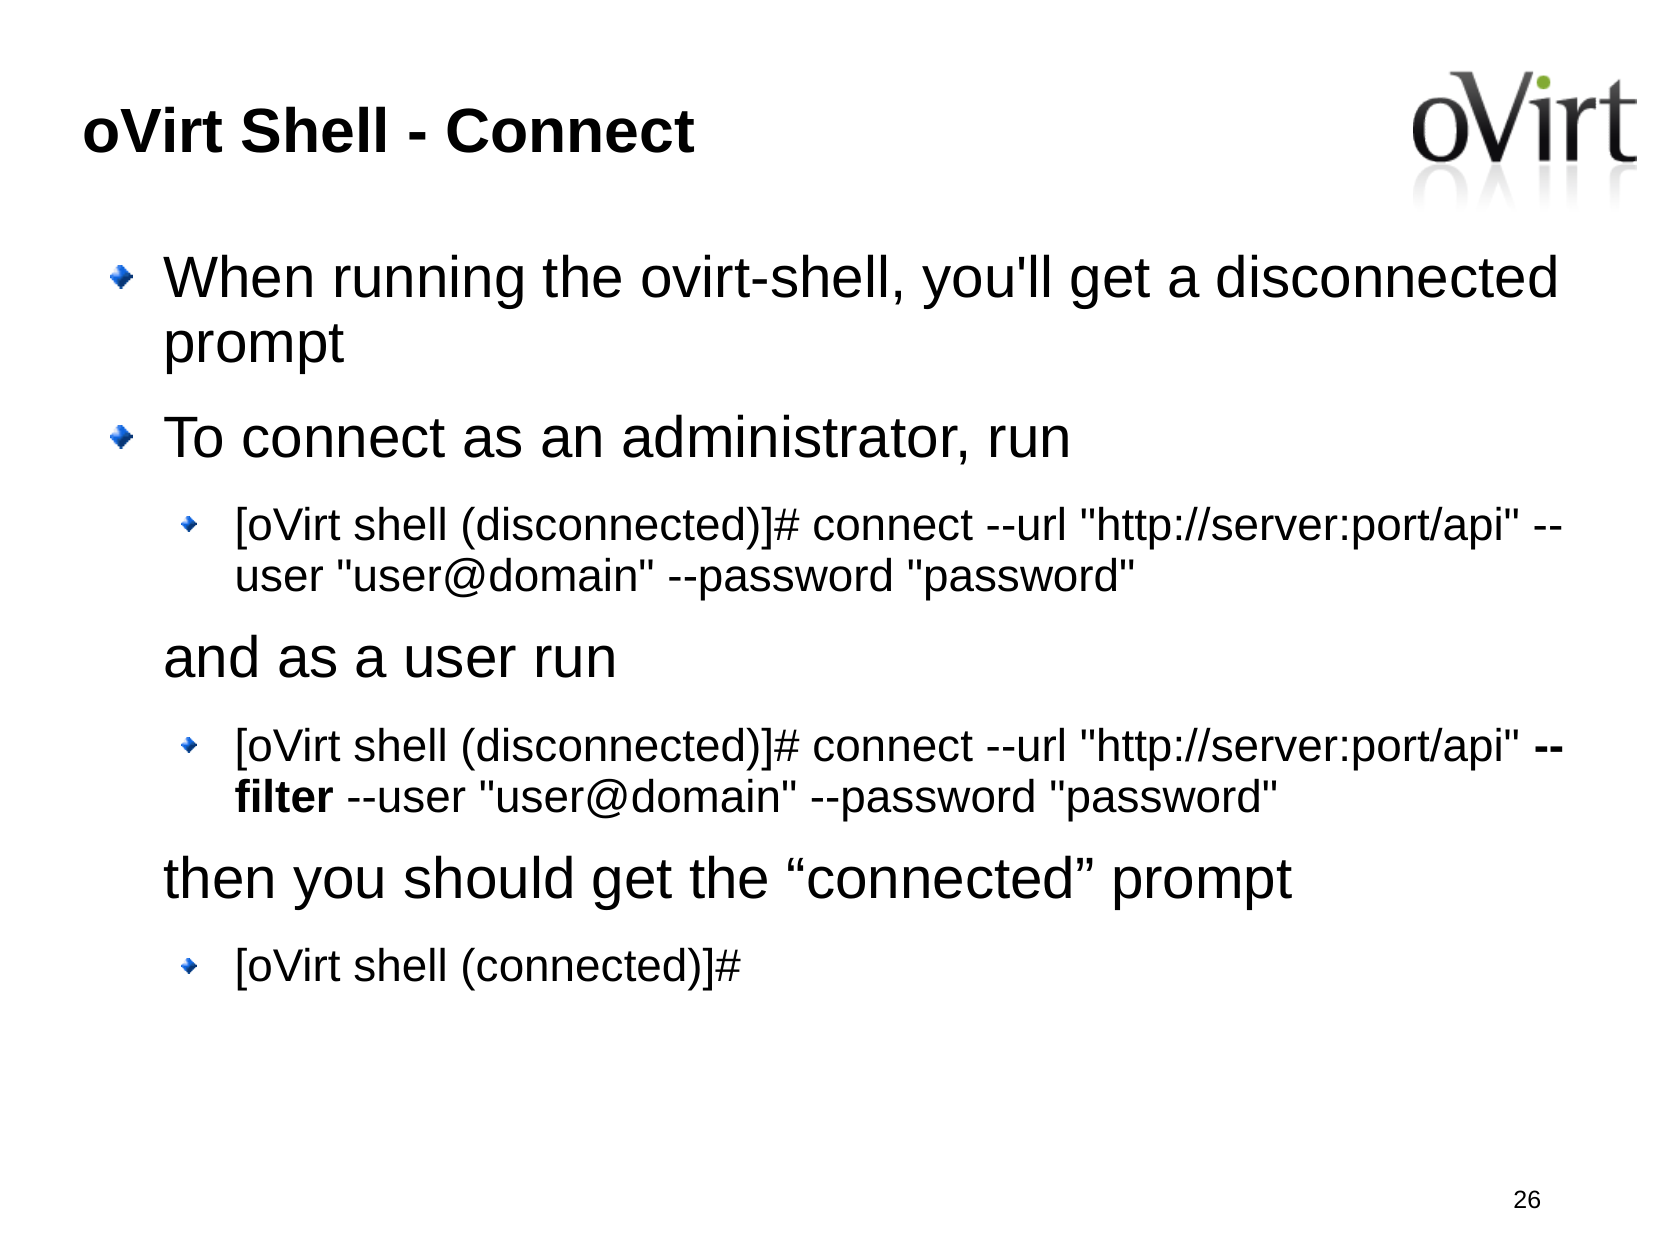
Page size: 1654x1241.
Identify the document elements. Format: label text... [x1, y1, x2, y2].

title oVirt Shell - Connect [82, 37, 1303, 226]
list When running the ovirt-shell, you'll get a disconnected prompt To connect as an administrator, run [oVirt shell (disconnected)]# connect --url "http://server:port/api" --user "user@domain" --password "password" and as a user run [oVirt shell (disconnected)]# connect --url "http://server:port/api" --filter --user "user@domain" --password "password" then you should get the “connected” prompt [oVirt shell (connected)]# [92, 244, 1581, 1039]
picture [1413, 63, 1637, 212]
